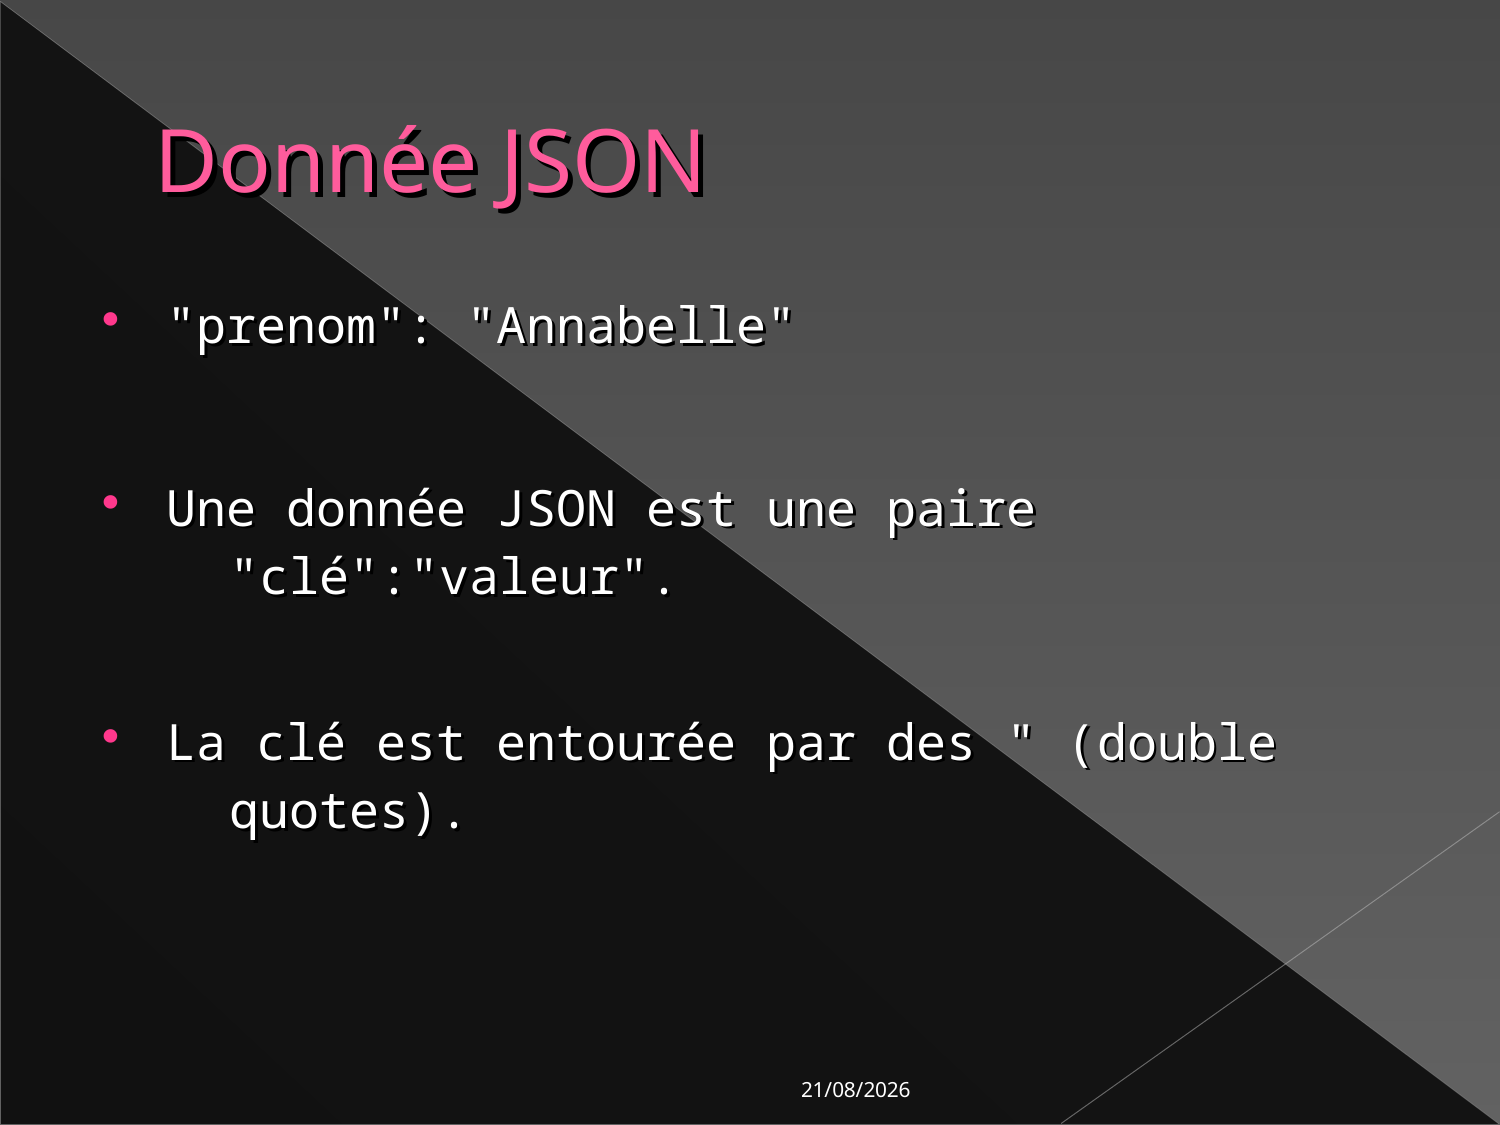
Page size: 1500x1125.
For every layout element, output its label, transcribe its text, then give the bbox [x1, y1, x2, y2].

title Donnée JSON [75, 43, 1426, 274]
list "prenom": "Annabelle" Une donnée JSON est une paire "clé":"valeur". La clé est entourée par des " (double quotes). [82, 190, 1426, 945]
